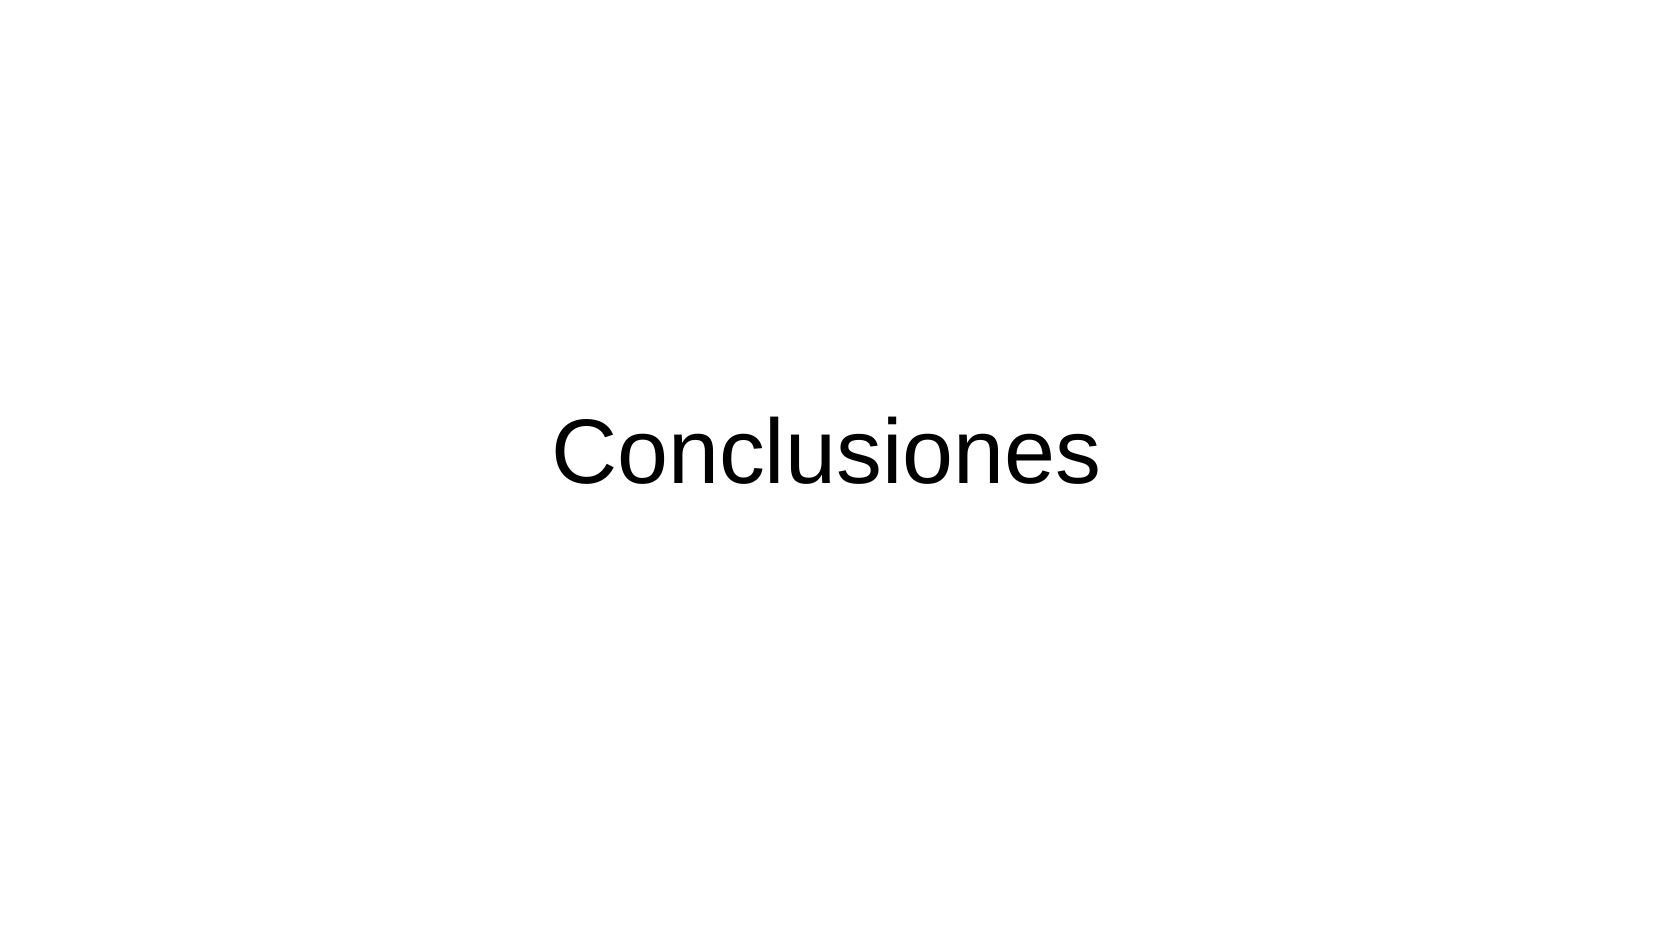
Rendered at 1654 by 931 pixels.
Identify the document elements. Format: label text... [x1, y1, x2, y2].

title Conclusiones [82, 373, 1571, 529]
